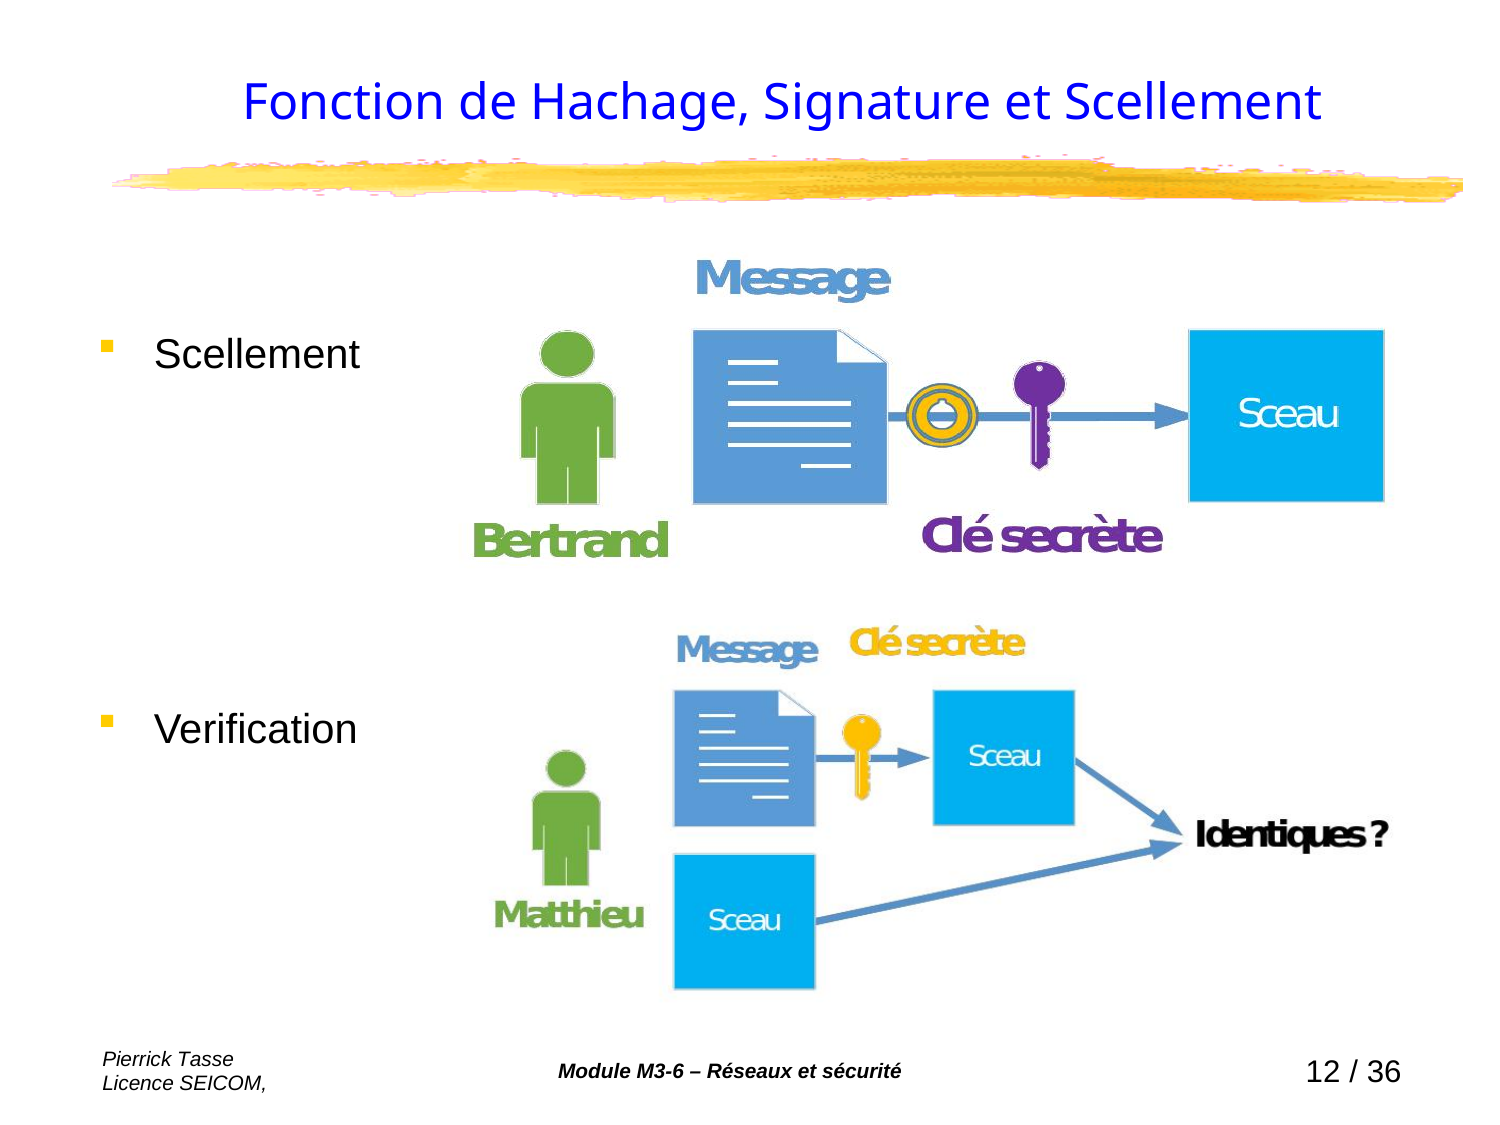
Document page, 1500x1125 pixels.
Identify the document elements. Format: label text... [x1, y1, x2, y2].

picture [472, 610, 1406, 1016]
picture [443, 236, 1425, 591]
list Scellement Verification [82, 318, 1425, 957]
picture [112, 149, 1463, 213]
title Fonction de Hachage, Signature et Scellement [62, 37, 1338, 138]
